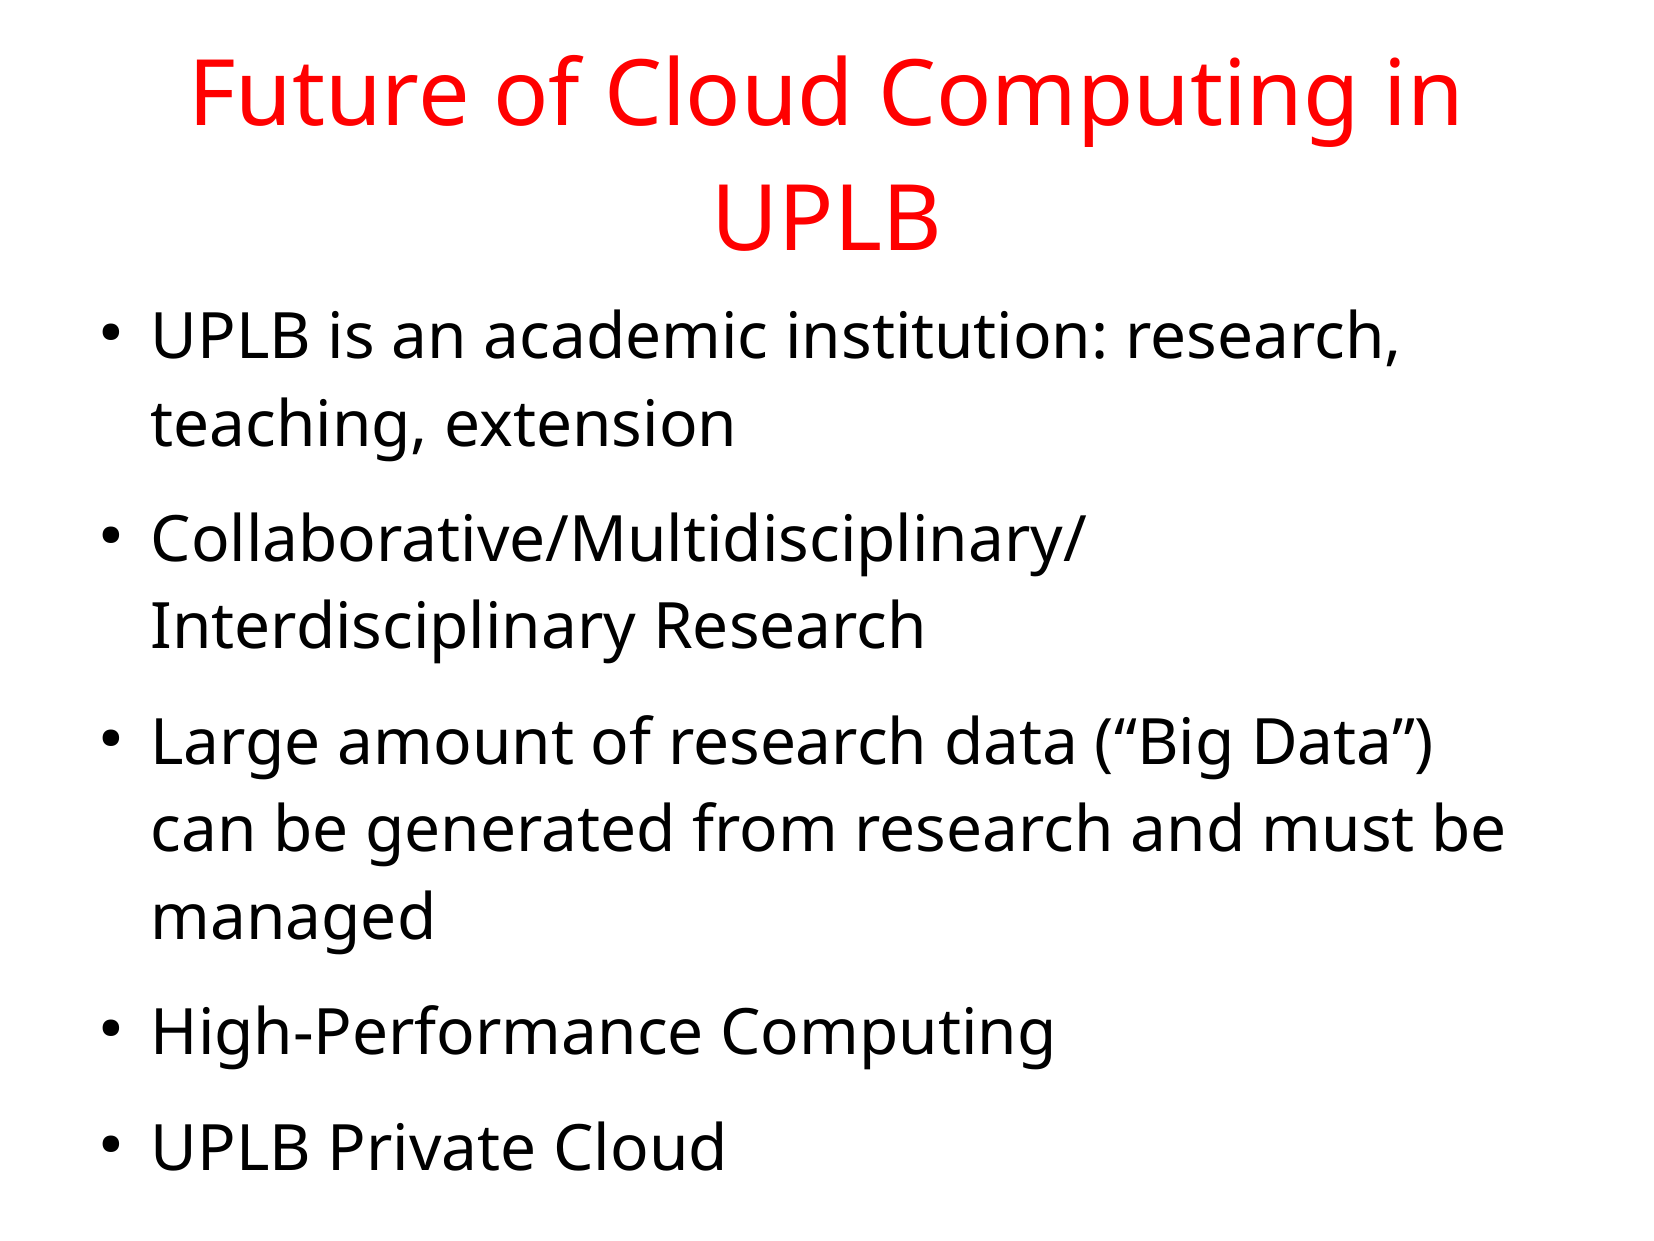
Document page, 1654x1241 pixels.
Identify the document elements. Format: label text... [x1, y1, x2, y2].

list UPLB is an academic institution: research, teaching, extension Collaborative/Multidisciplinary/Interdisciplinary Research Large amount of research data (“Big Data”) can be generated from research and must be managed High-Performance Computing UPLB Private Cloud [82, 290, 1538, 1193]
title Future of Cloud Computing in UPLB [82, 49, 1571, 257]
